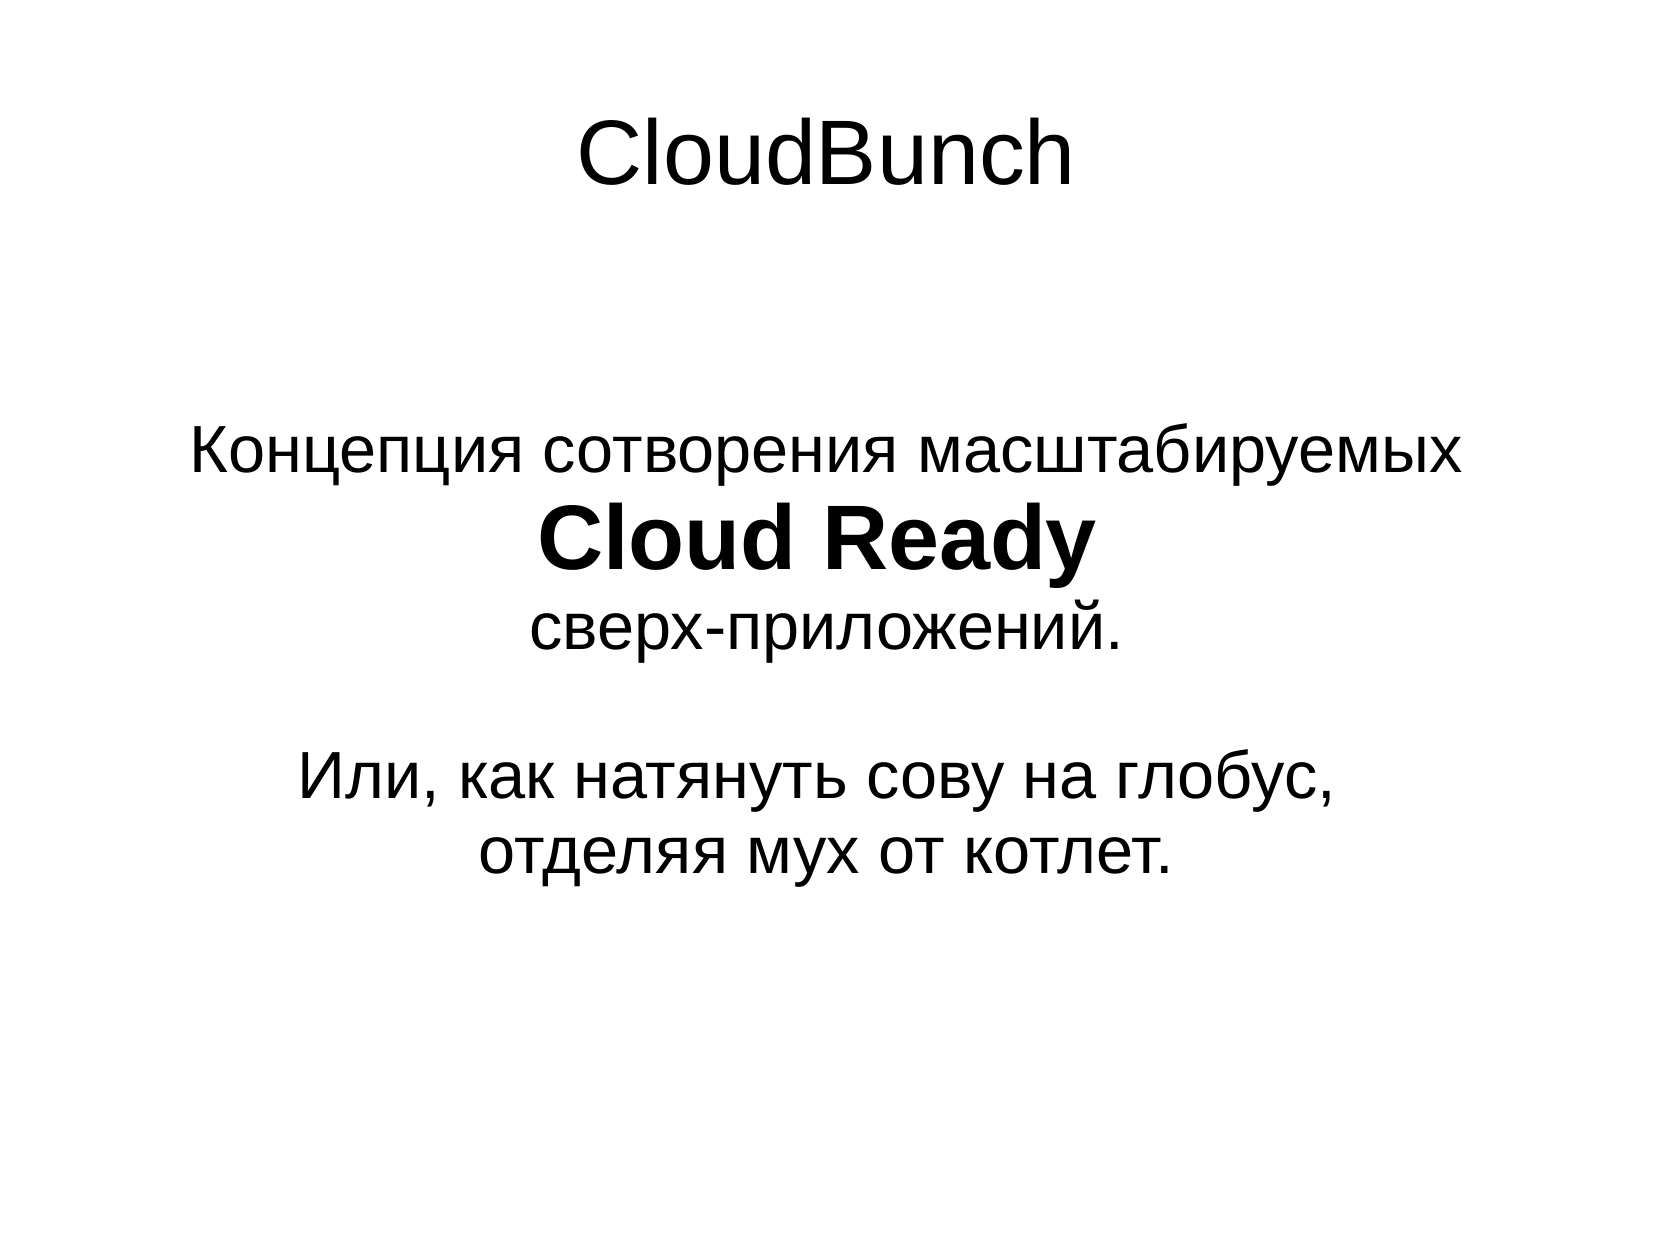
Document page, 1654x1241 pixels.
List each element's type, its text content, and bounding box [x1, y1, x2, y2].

title CloudBunch [82, 49, 1571, 257]
subtitle Концепция сотворения масштабируемых Cloud Ready сверх-приложений. Или, как натянуть сову на глобус, отделяя мух от котлет. [82, 290, 1571, 1010]
